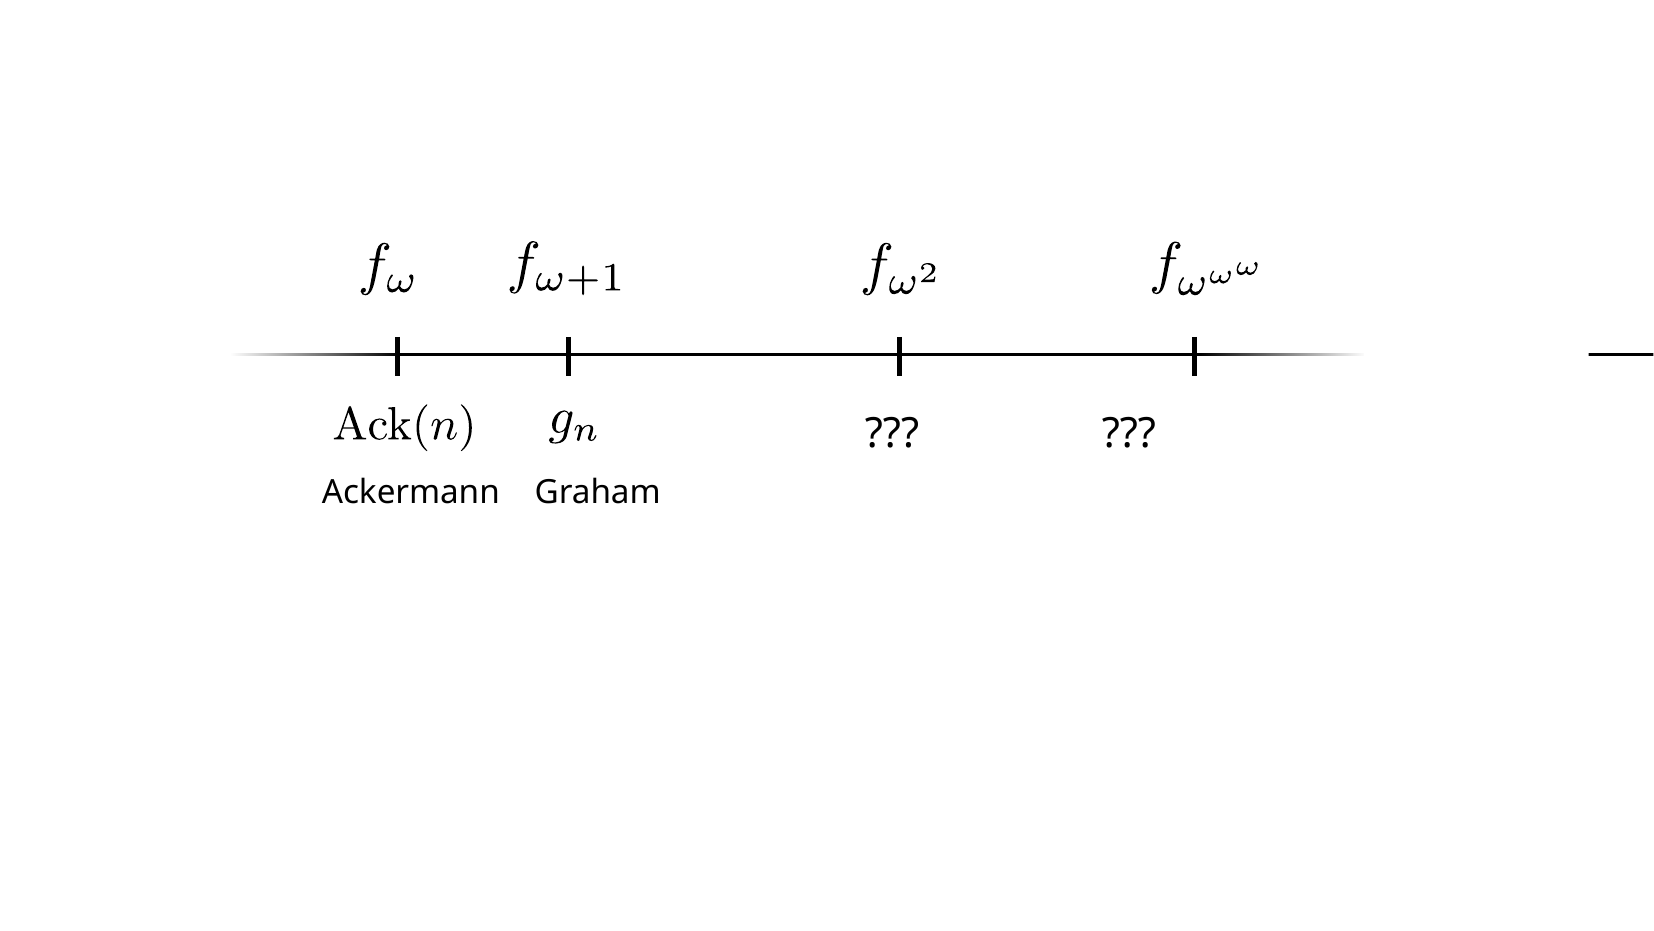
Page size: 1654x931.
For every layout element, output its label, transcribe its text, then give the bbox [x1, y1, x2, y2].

text_box [5, 295, 398, 414]
text_box ??? ??? [850, 395, 1353, 497]
text_box [862, 242, 936, 296]
text_box [333, 404, 472, 452]
text_box [1151, 241, 1258, 296]
text_box [509, 241, 621, 296]
text_box [1200, 295, 1589, 414]
text_box [360, 242, 414, 296]
text_box [548, 410, 597, 444]
text_box Ackermann Graham [307, 460, 810, 562]
